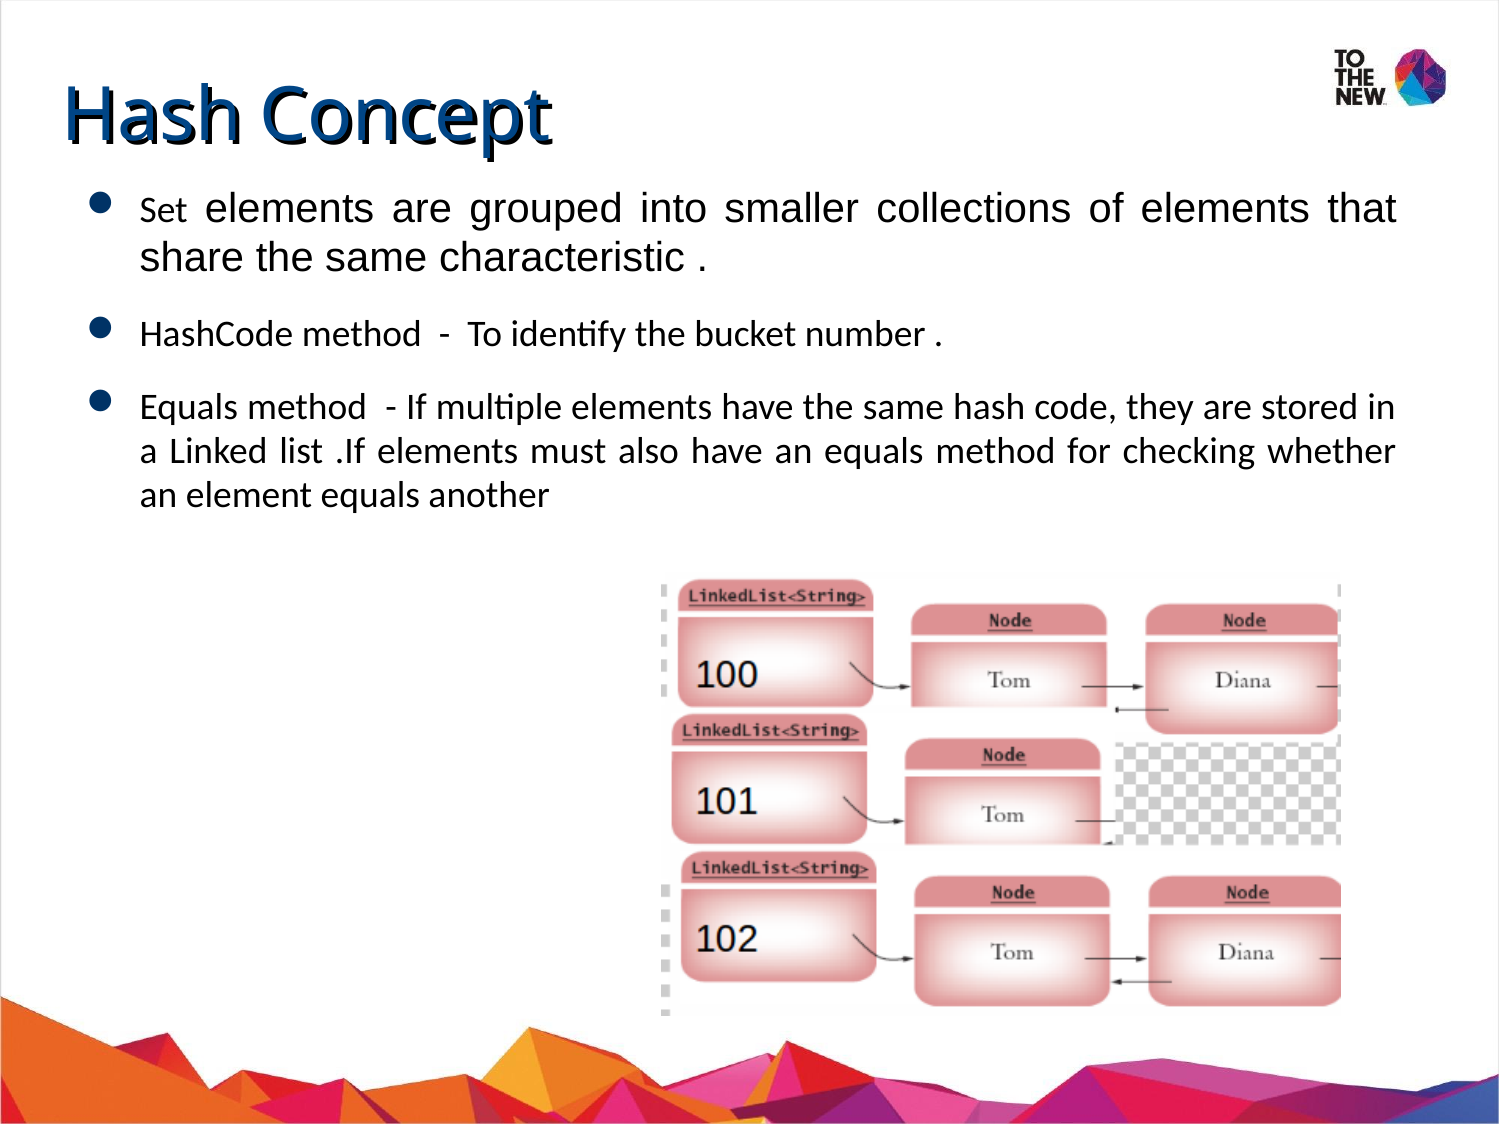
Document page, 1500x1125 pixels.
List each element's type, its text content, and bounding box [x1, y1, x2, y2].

text_box Hash Concept [46, 35, 1397, 185]
text_box Set elements are grouped into smaller collections of elements that share the same characteristic . HashCode method - To identify the bucket number . Equals method - If multiple elements have the same hash code, they are stored in a Linked list .If elements must also have an equals method for checking whether an element equals another [70, 175, 1413, 1088]
picture [0, 0, 1499, 1124]
